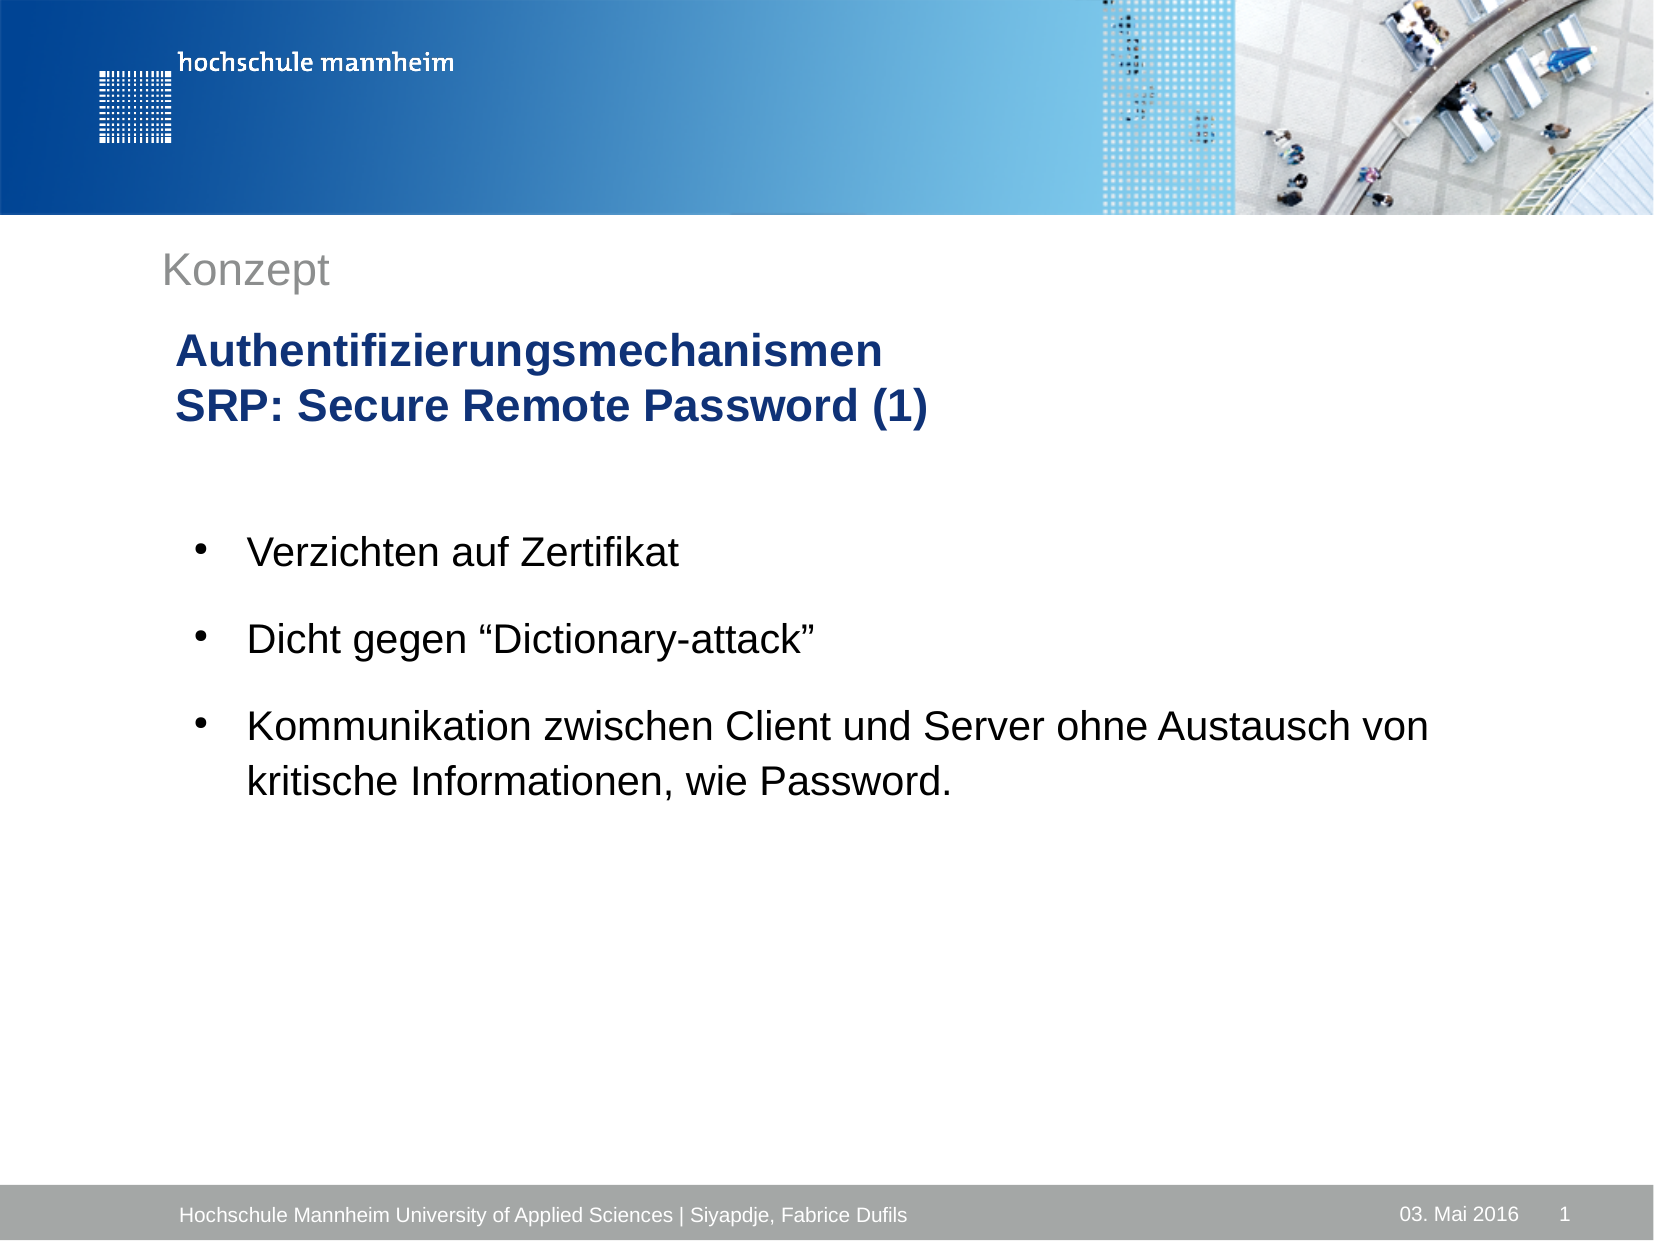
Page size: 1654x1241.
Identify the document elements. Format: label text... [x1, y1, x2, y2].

list Verzichten auf Zertifikat Dicht gegen “Dictionary-attack” Kommunikation zwischen Client und Server ohne Austausch von kritische Informationen, wie Password. [175, 437, 1569, 1089]
slide_number 03. Mai 2016 1 [1204, 1198, 1571, 1227]
text_box Konzept [146, 236, 378, 303]
title Authentifizierungsmechanismen SRP: Secure Remote Password (1) [175, 320, 1569, 437]
footer Hochschule Mannheim University of Applied Sciences | Siyapdje, Fabrice Dufils [179, 1198, 1192, 1227]
picture [0, 0, 1654, 215]
